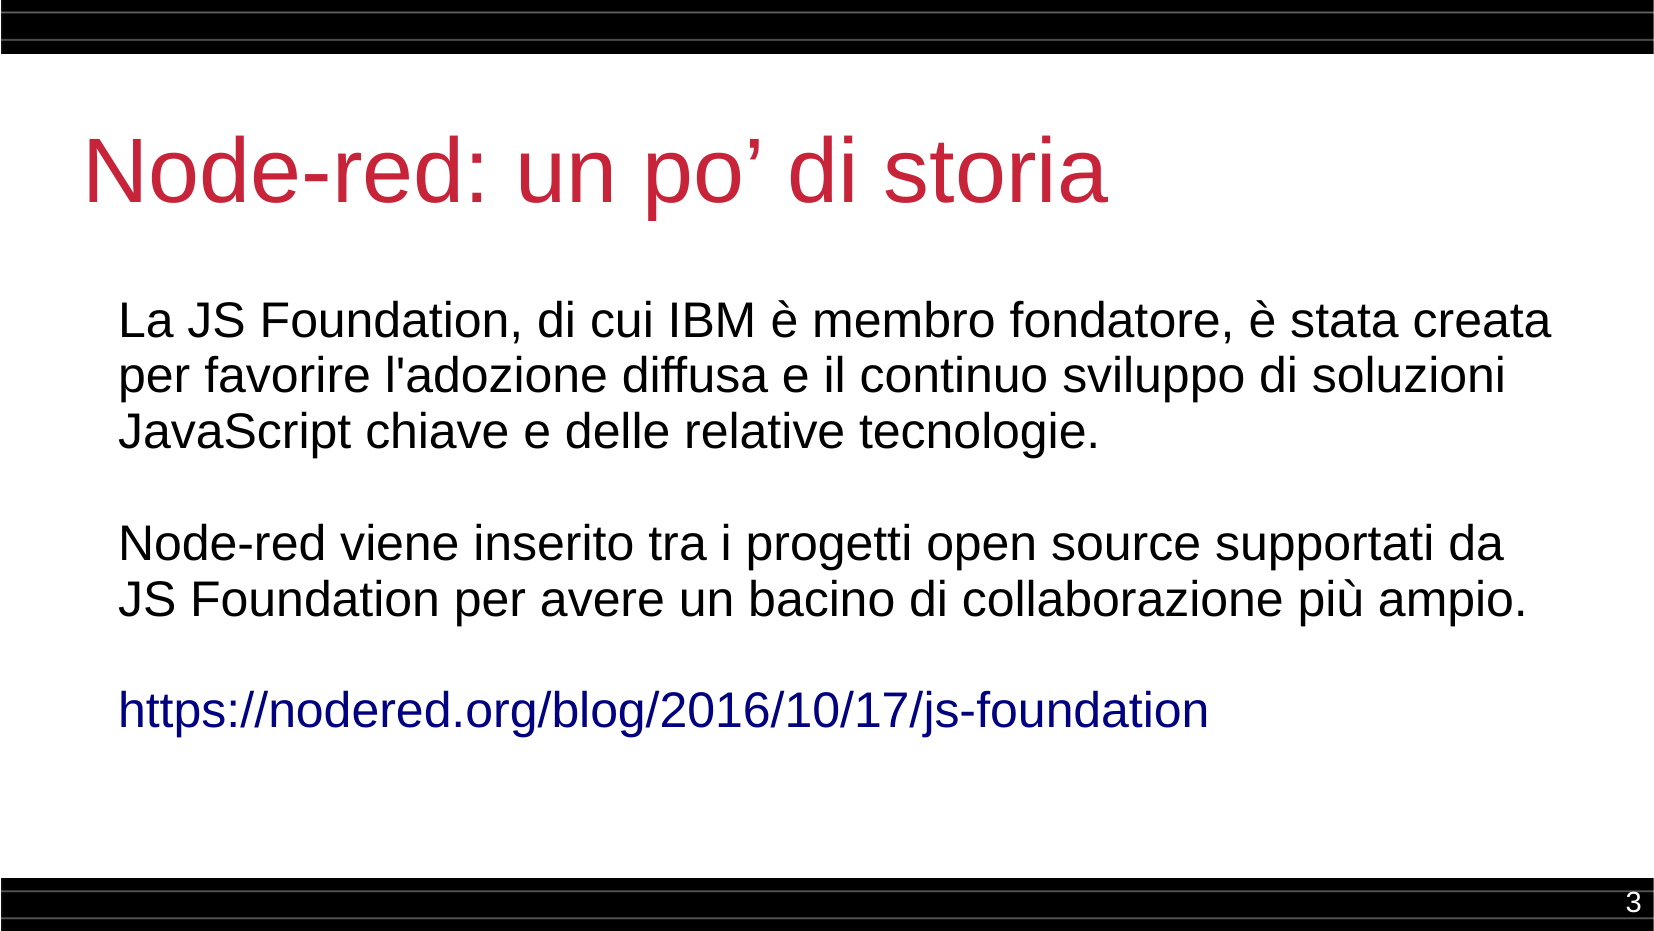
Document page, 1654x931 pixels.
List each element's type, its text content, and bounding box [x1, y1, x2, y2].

list La JS Foundation, di cui IBM è membro fondatore, è stata creata per favorire l'adozione diffusa e il continuo sviluppo di soluzioni JavaScript chiave e delle relative tecnologie. Node-red viene inserito tra i progetti open source supportati da JS Foundation per avere un bacino di collaborazione più ampio. https://nodered.org/blog/2016/10/17/js-foundation [82, 236, 1571, 851]
picture [1, 878, 1654, 931]
picture [1, 0, 1654, 54]
title Node-red: un po’ di storia [82, 92, 1571, 236]
